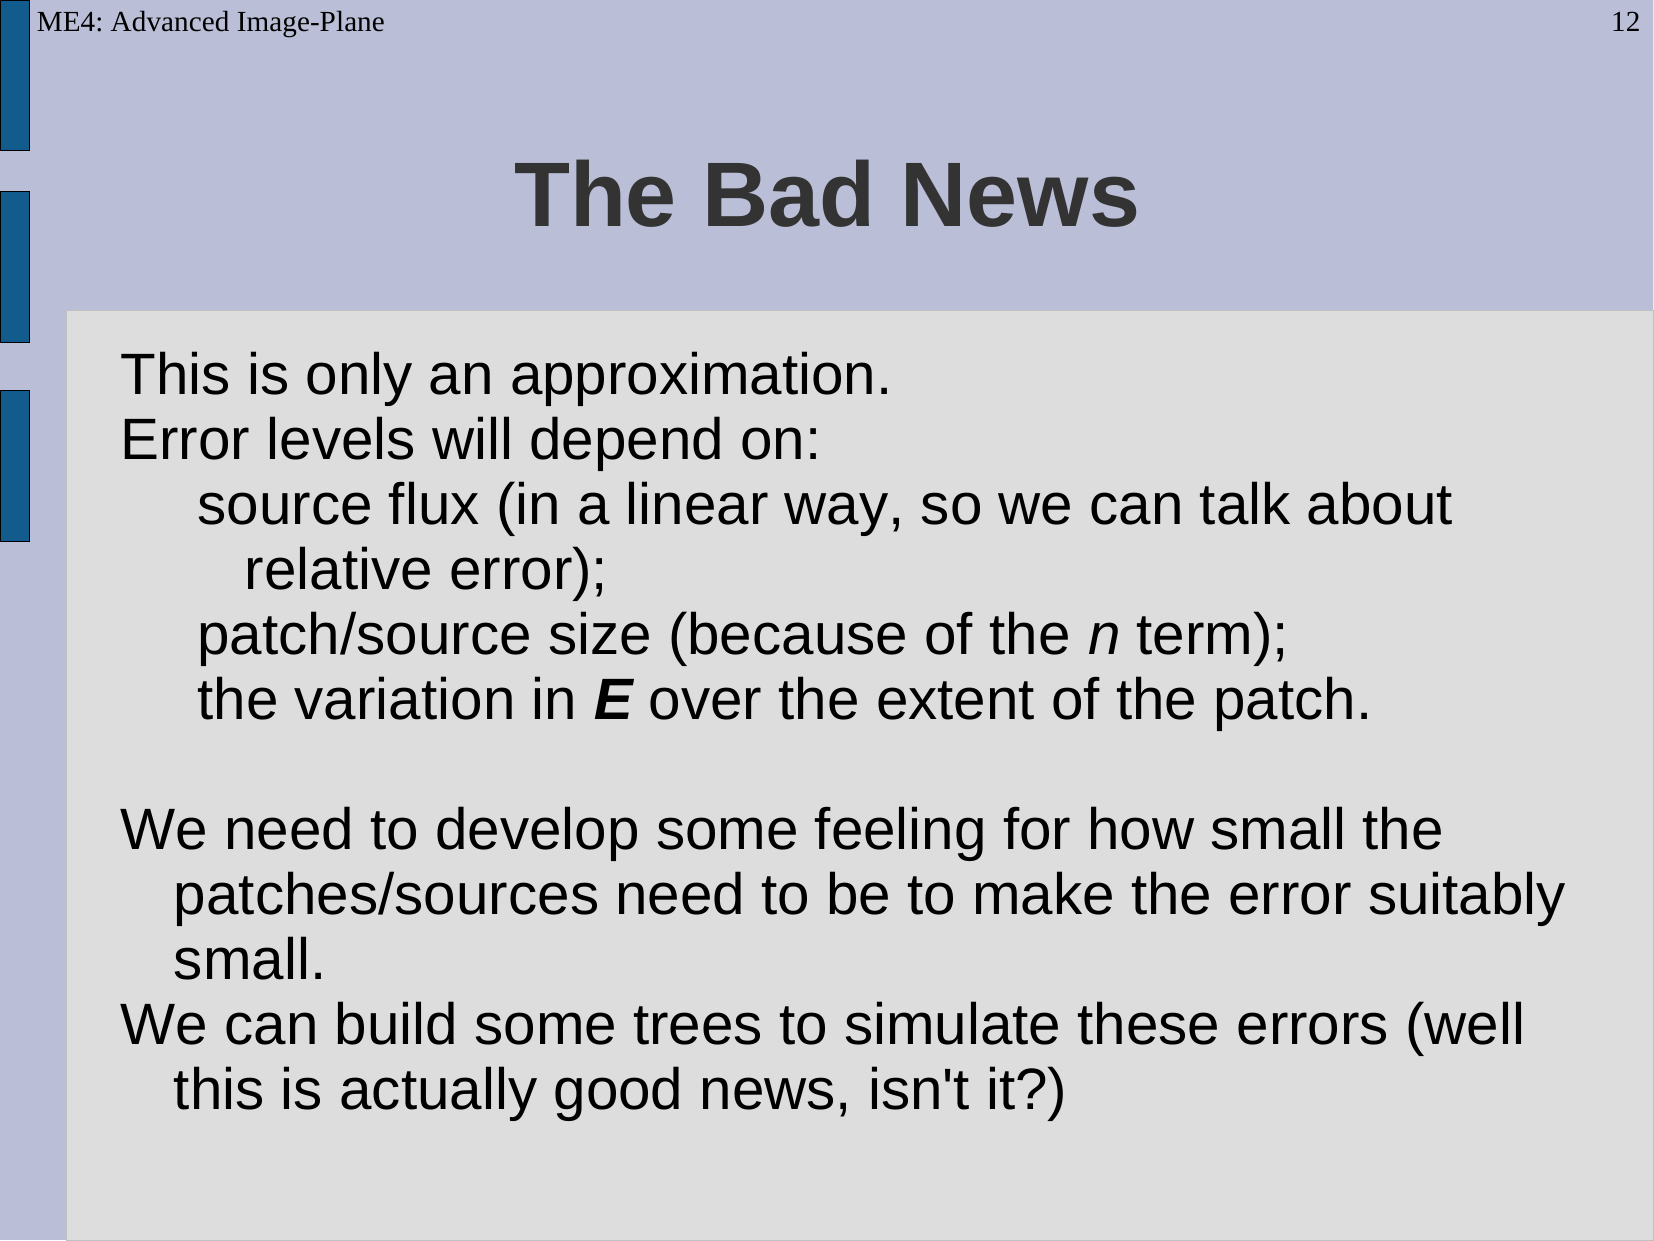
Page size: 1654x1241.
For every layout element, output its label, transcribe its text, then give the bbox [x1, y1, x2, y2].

text_box This is only an approximation. Error levels will depend on: source flux (in a linear way, so we can talk about relative error); patch/source size (because of the n term); the variation in E over the extent of the patch. We need to develop some feeling for how small the patches/sources need to be to make the error suitably small. We can build some trees to simulate these errors (well this is actually good news, isn't it?) [103, 341, 1625, 1155]
title The Bad News [121, 91, 1534, 299]
